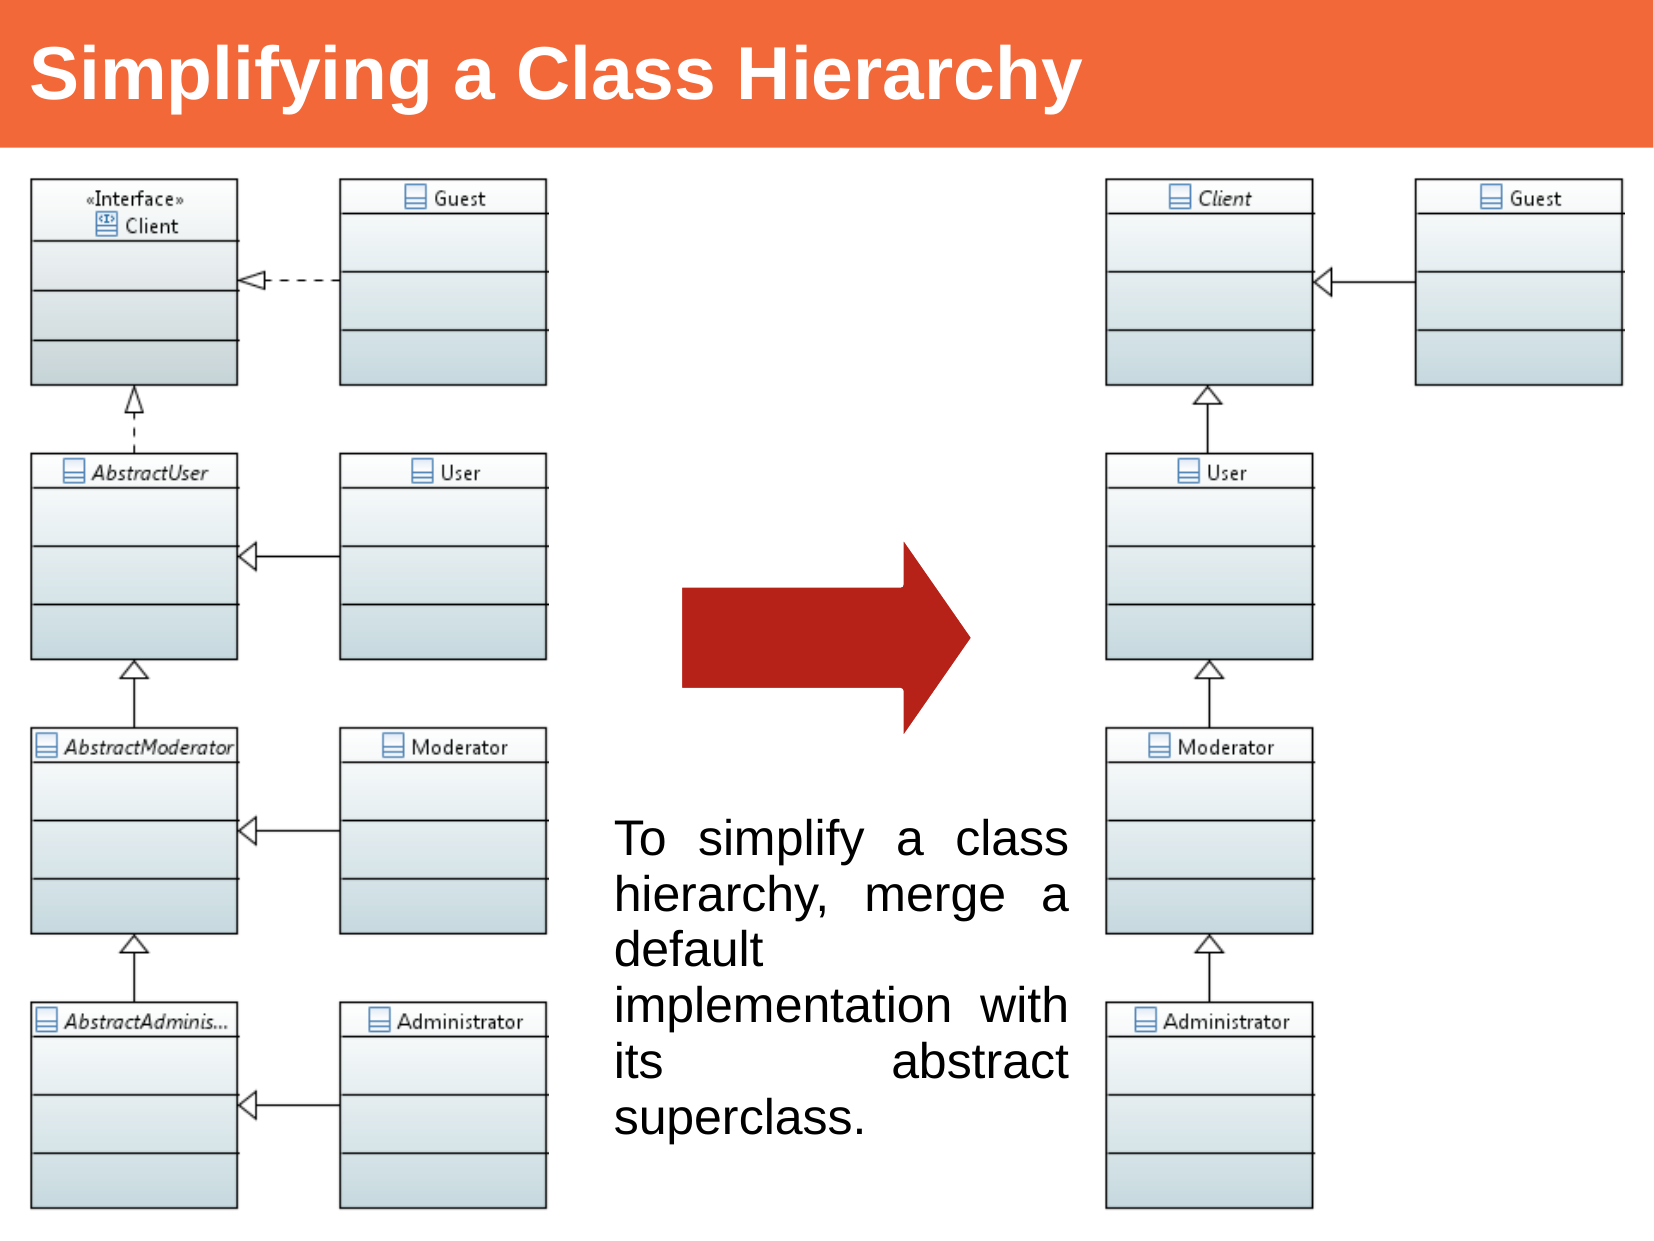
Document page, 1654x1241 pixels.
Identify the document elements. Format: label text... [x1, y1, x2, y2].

picture [1104, 177, 1625, 1211]
picture [29, 177, 549, 1211]
list To simplify a class hierarchy, merge a default implementation with its abstract superclass. [596, 773, 1087, 1182]
text_box [679, 531, 975, 745]
title Simplifying a Class Hierarchy [0, 0, 1654, 148]
